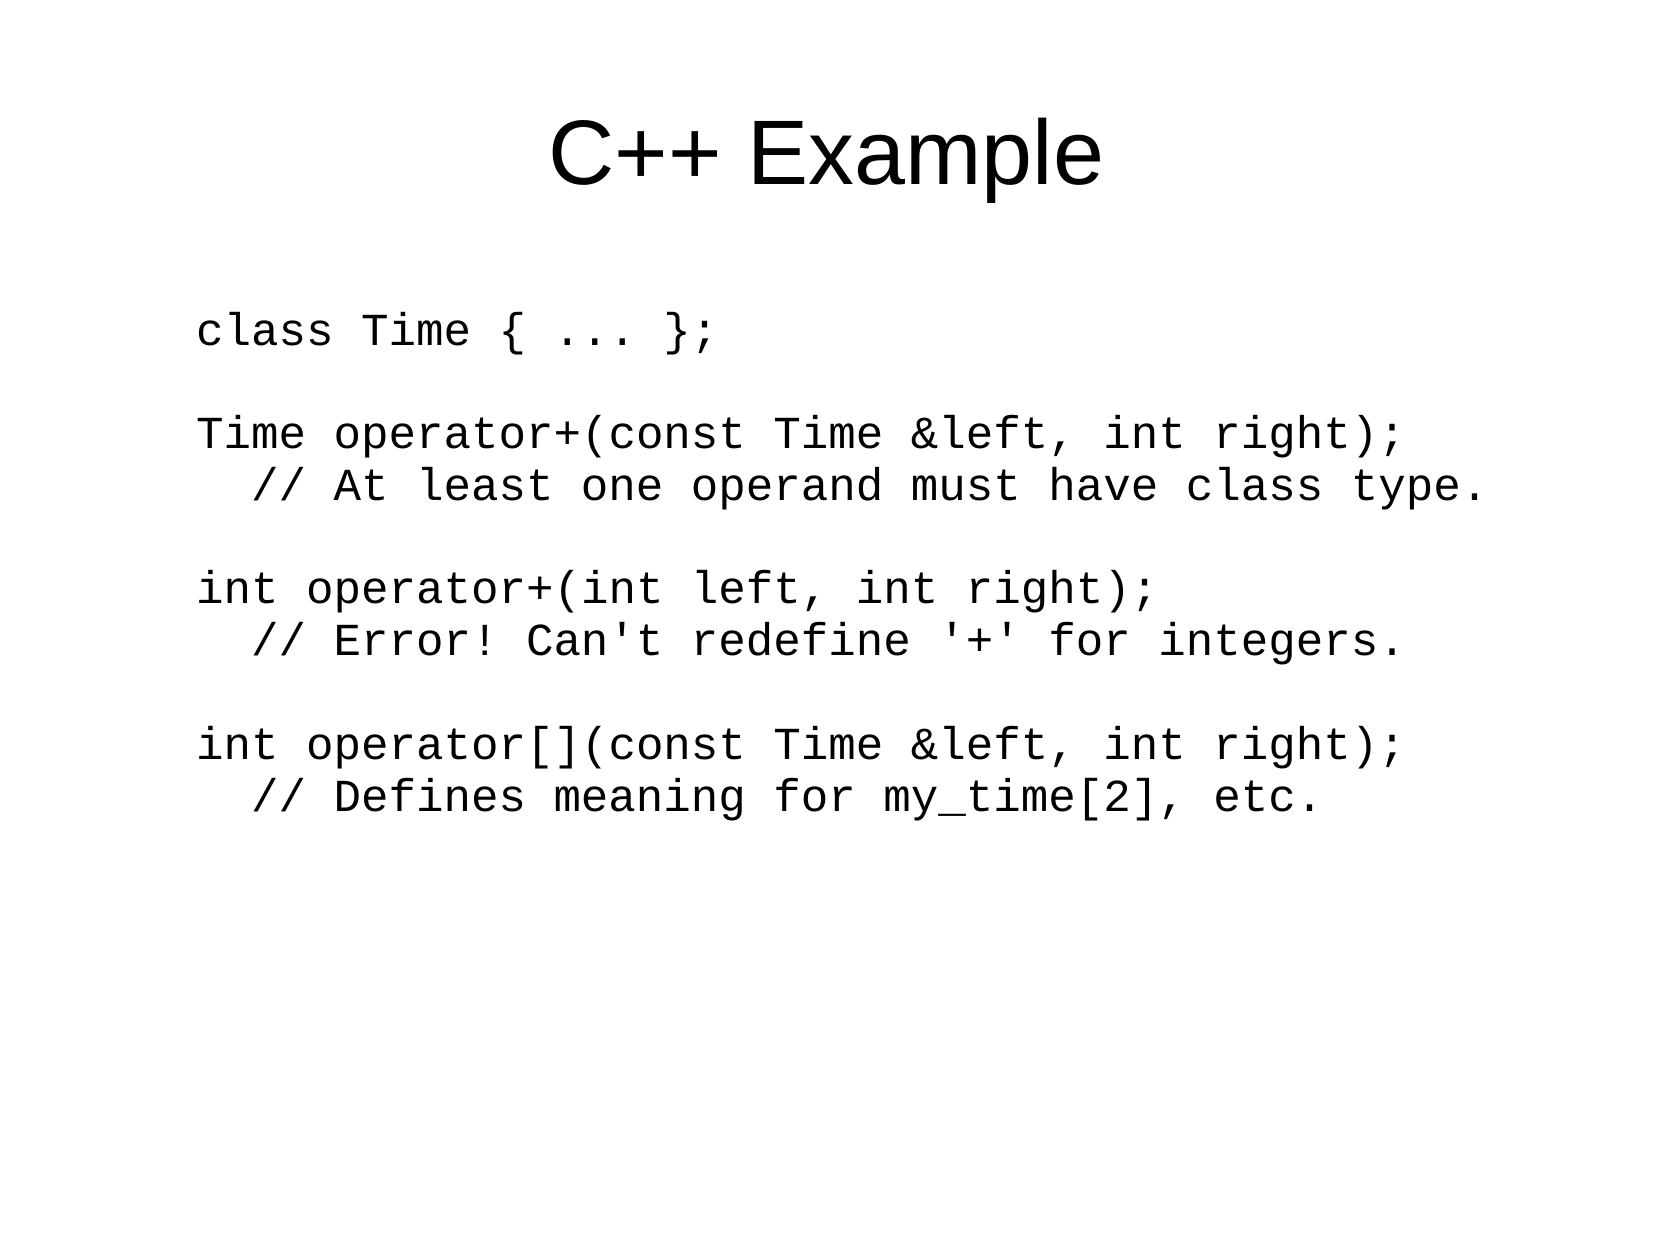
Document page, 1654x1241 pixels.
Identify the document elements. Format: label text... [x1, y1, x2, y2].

title C++ Example [82, 49, 1571, 257]
text_box class Time { ... }; Time operator+(const Time &left, int right); // At least one operand must have class type. int operator+(int left, int right); // Error! Can't redefine '+' for integers. int operator[](const Time &left, int right); // Defines meaning for my_time[2], etc. [181, 300, 1504, 803]
